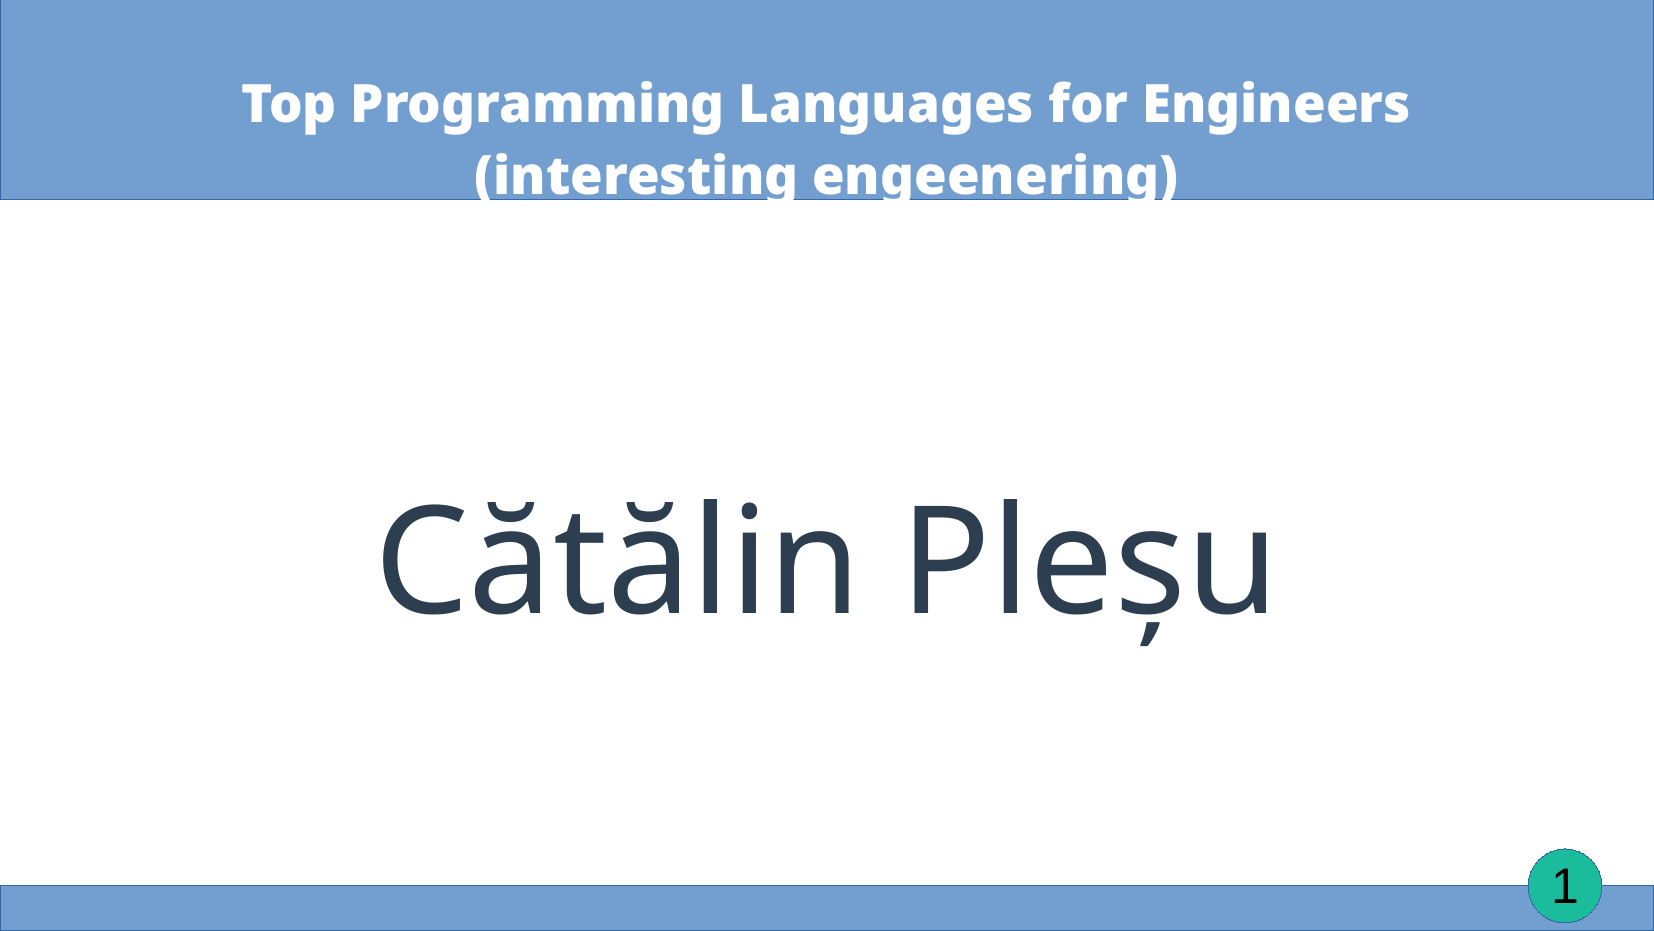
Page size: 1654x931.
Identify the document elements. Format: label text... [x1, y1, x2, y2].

subtitle Cătălin Pleșu [82, 285, 1571, 826]
title Top Programming Languages for Engineers (interesting engeenering) [82, 41, 1571, 234]
